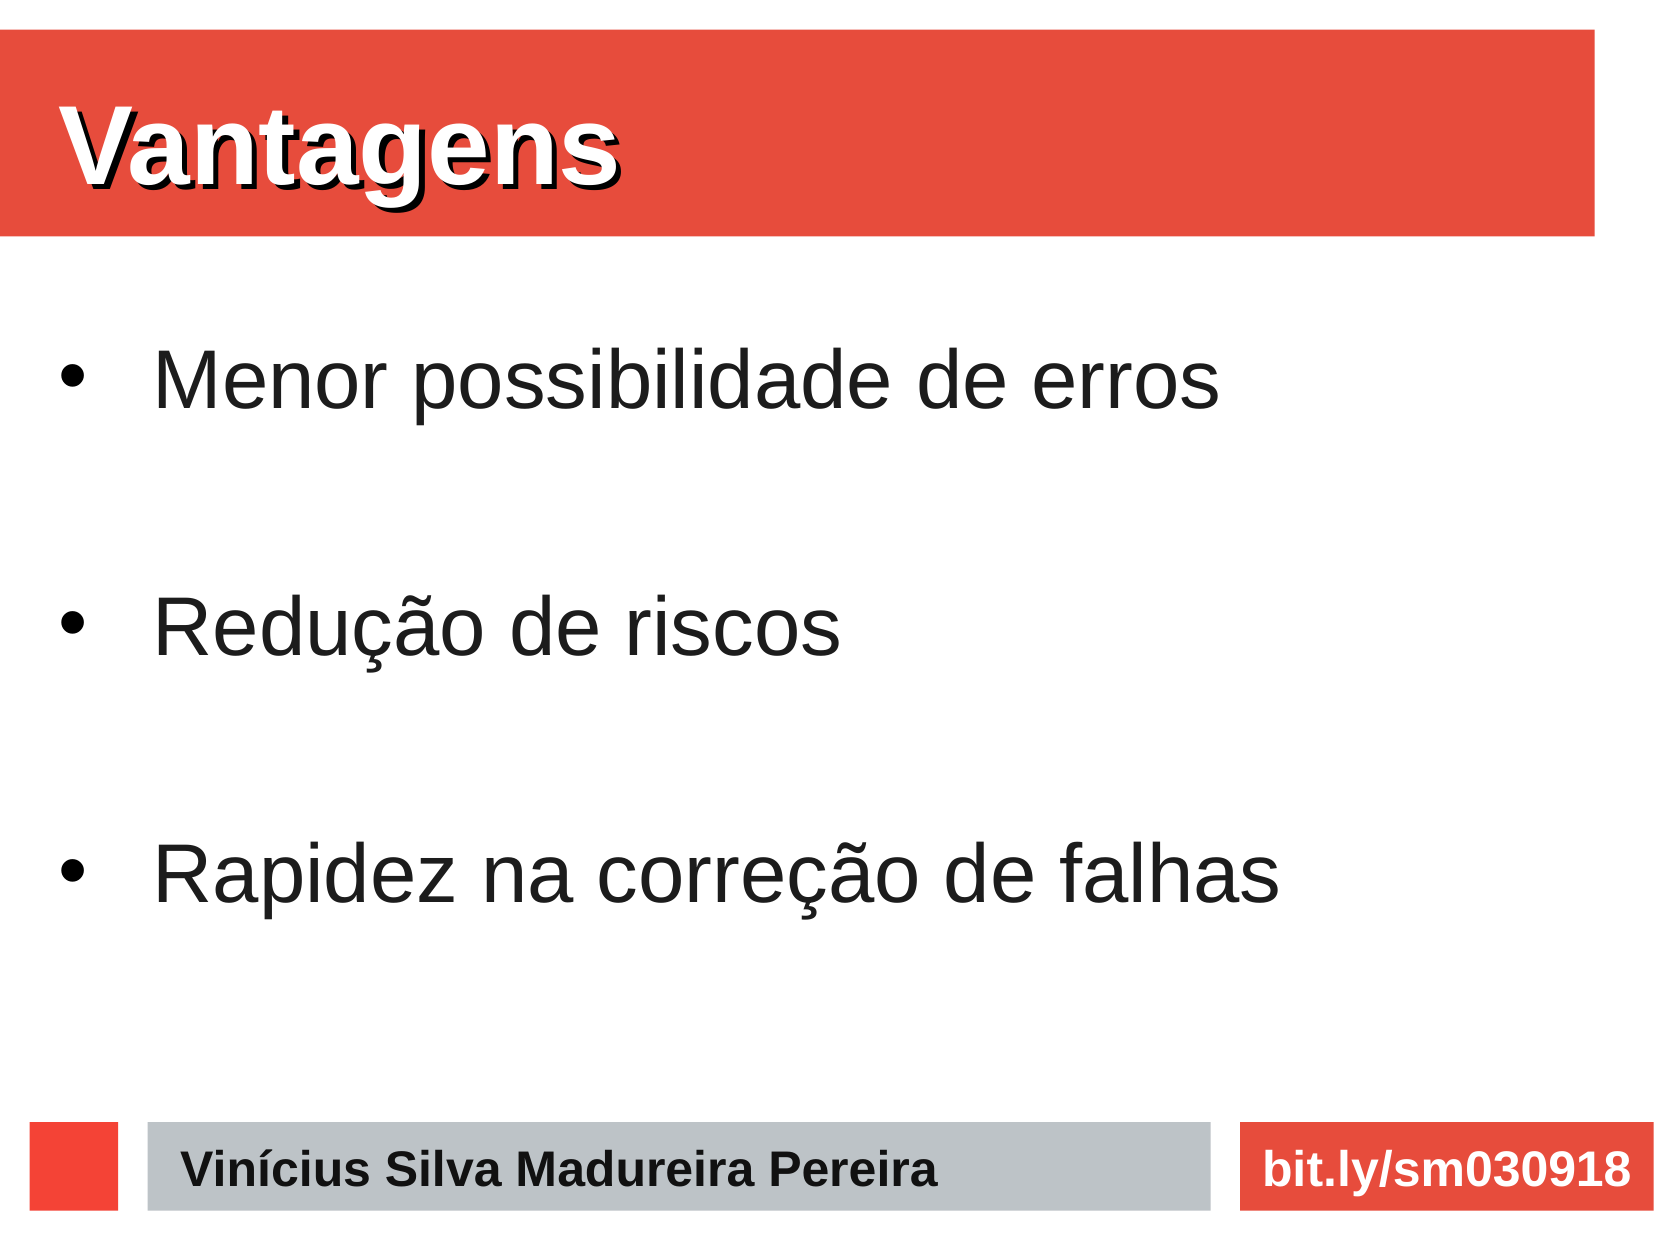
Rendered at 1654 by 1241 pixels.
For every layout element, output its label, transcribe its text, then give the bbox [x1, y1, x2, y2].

text_box bit.ly/sm030918 [1228, 1133, 1654, 1205]
list Menor possibilidade de erros Redução de riscos Rapidez na correção de falhas [59, 324, 1565, 1093]
title Vantagens [59, 59, 1595, 207]
text_box Vinícius Silva Madureira Pereira [165, 1133, 1170, 1205]
